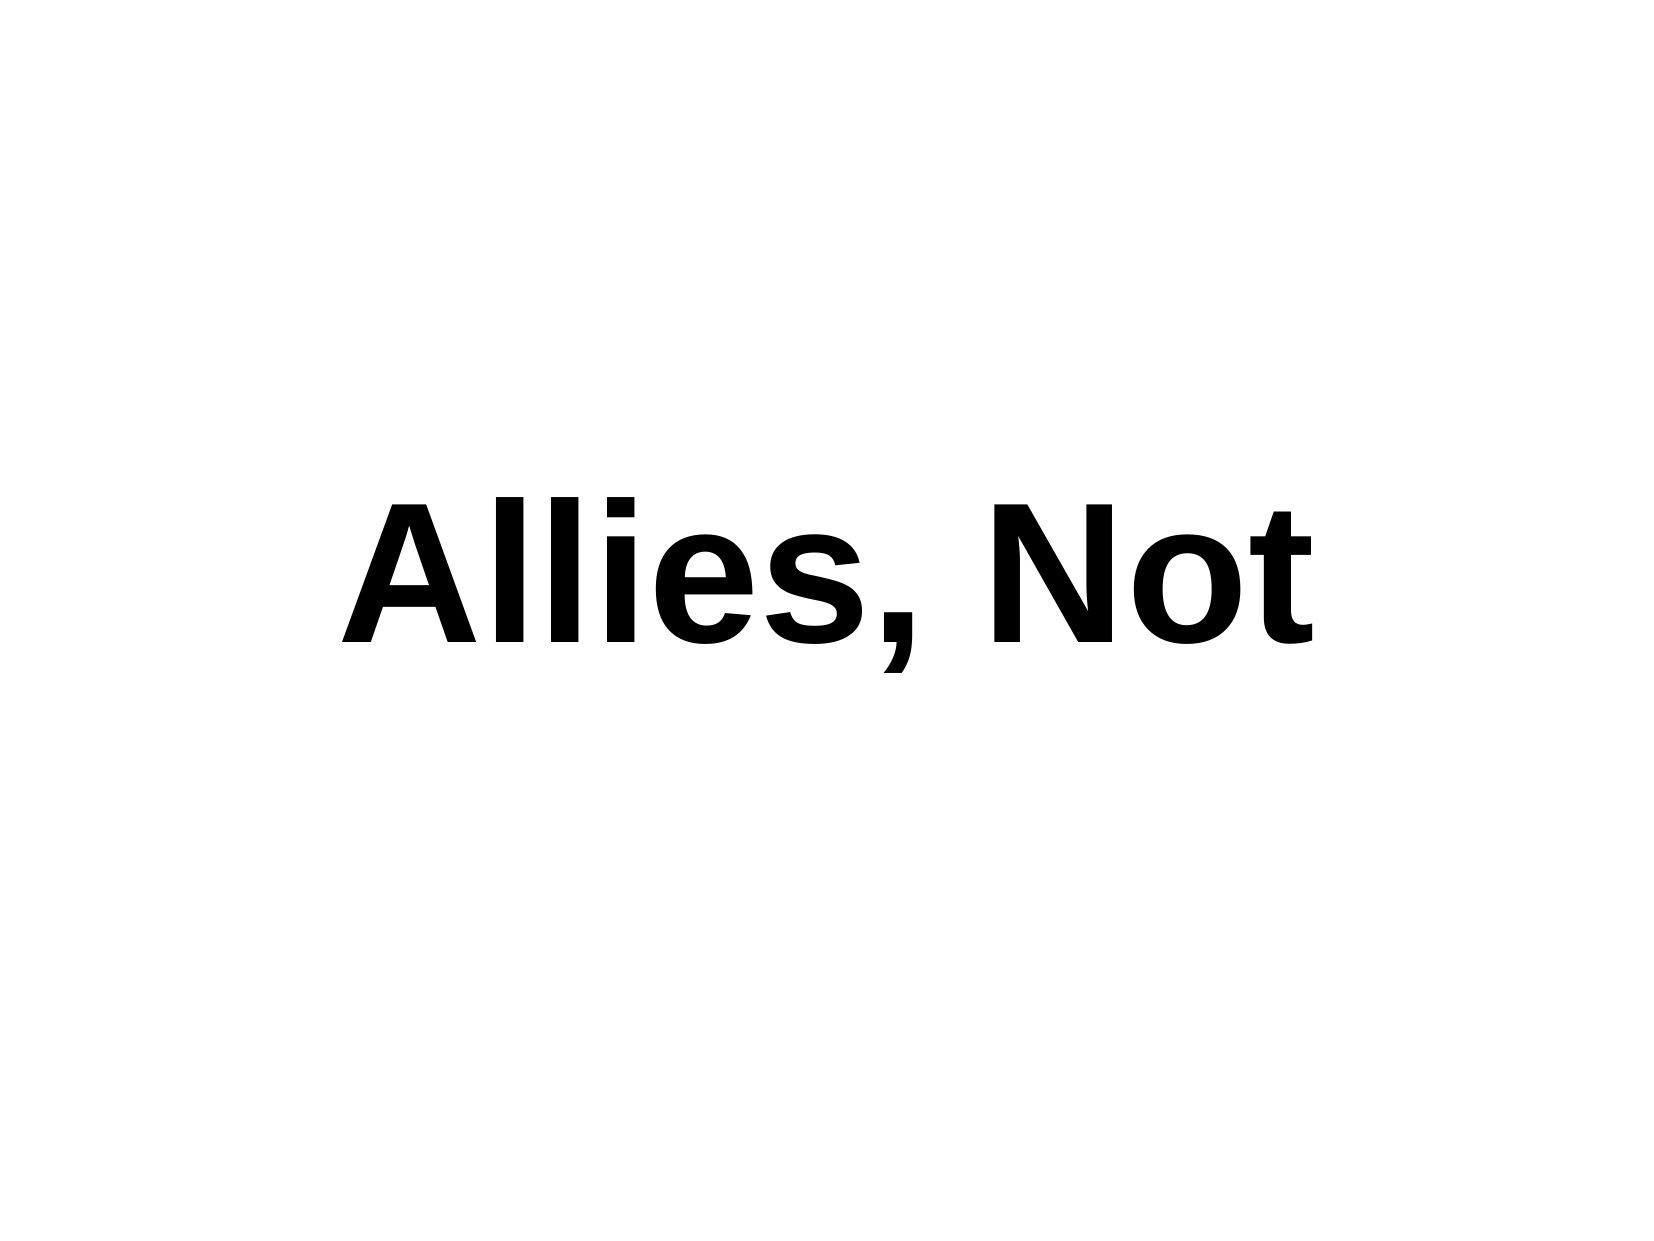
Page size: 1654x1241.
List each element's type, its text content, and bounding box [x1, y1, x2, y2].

title Allies, Not [82, 461, 1571, 686]
